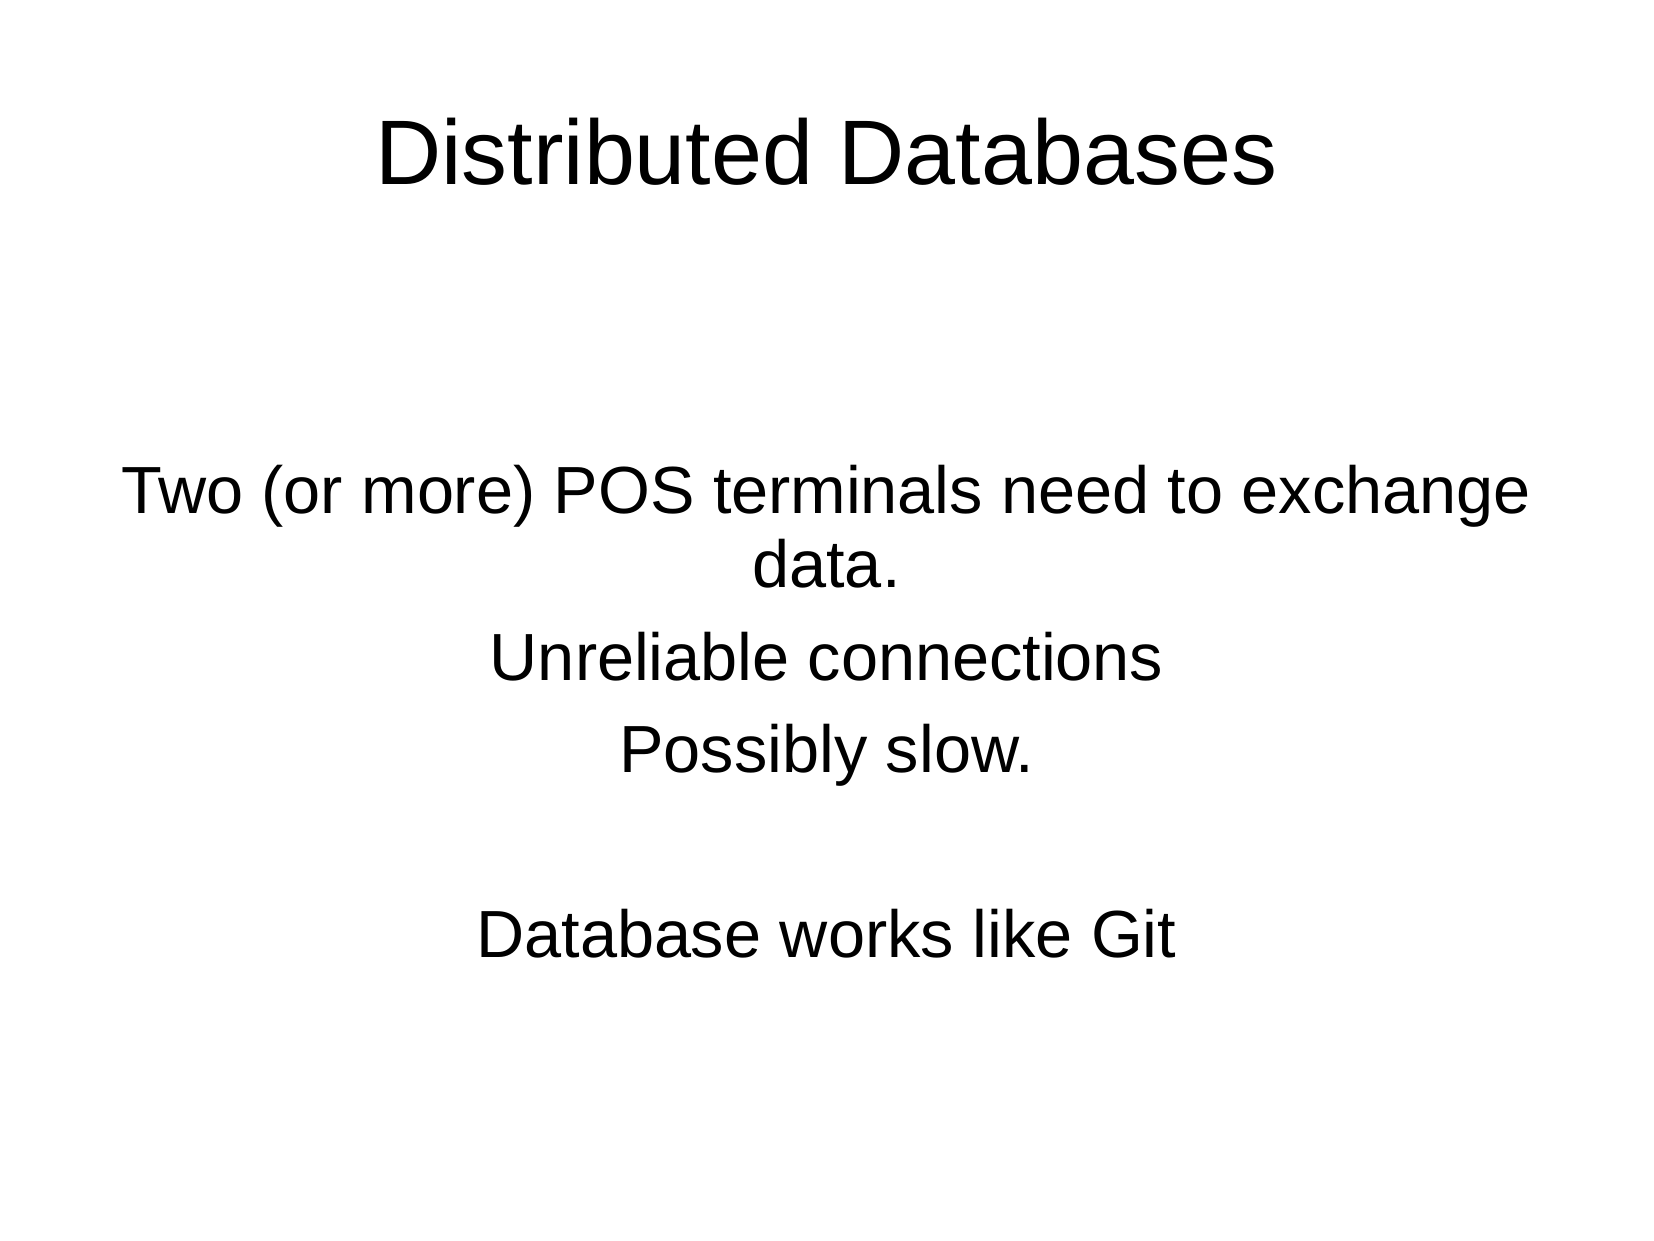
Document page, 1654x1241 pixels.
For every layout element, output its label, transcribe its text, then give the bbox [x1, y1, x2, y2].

title Distributed Databases [82, 49, 1571, 243]
subtitle Two (or more) POS terminals need to exchange data. Unreliable connections Possibly slow. Database works like Git [82, 243, 1571, 1182]
